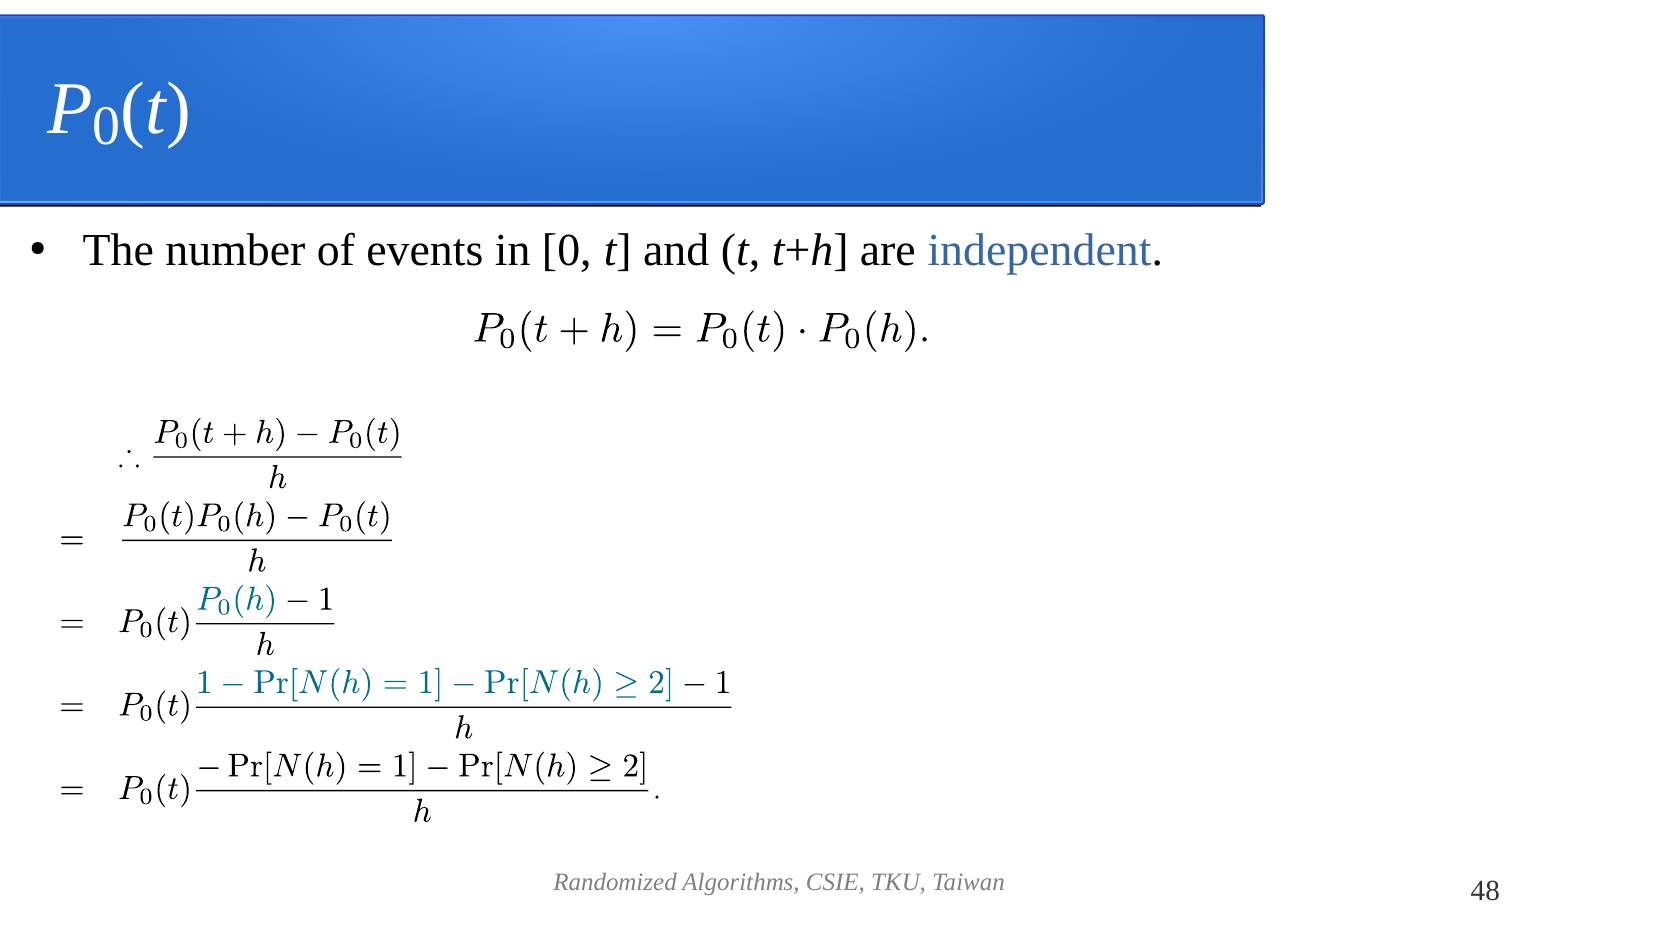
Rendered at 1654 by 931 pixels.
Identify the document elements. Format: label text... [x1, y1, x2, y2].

list The number of events in [0, t] and (t, t+h] are independent. [11, 224, 1501, 733]
title P0(t) [47, 35, 1199, 189]
picture [57, 416, 733, 824]
picture [470, 308, 929, 354]
